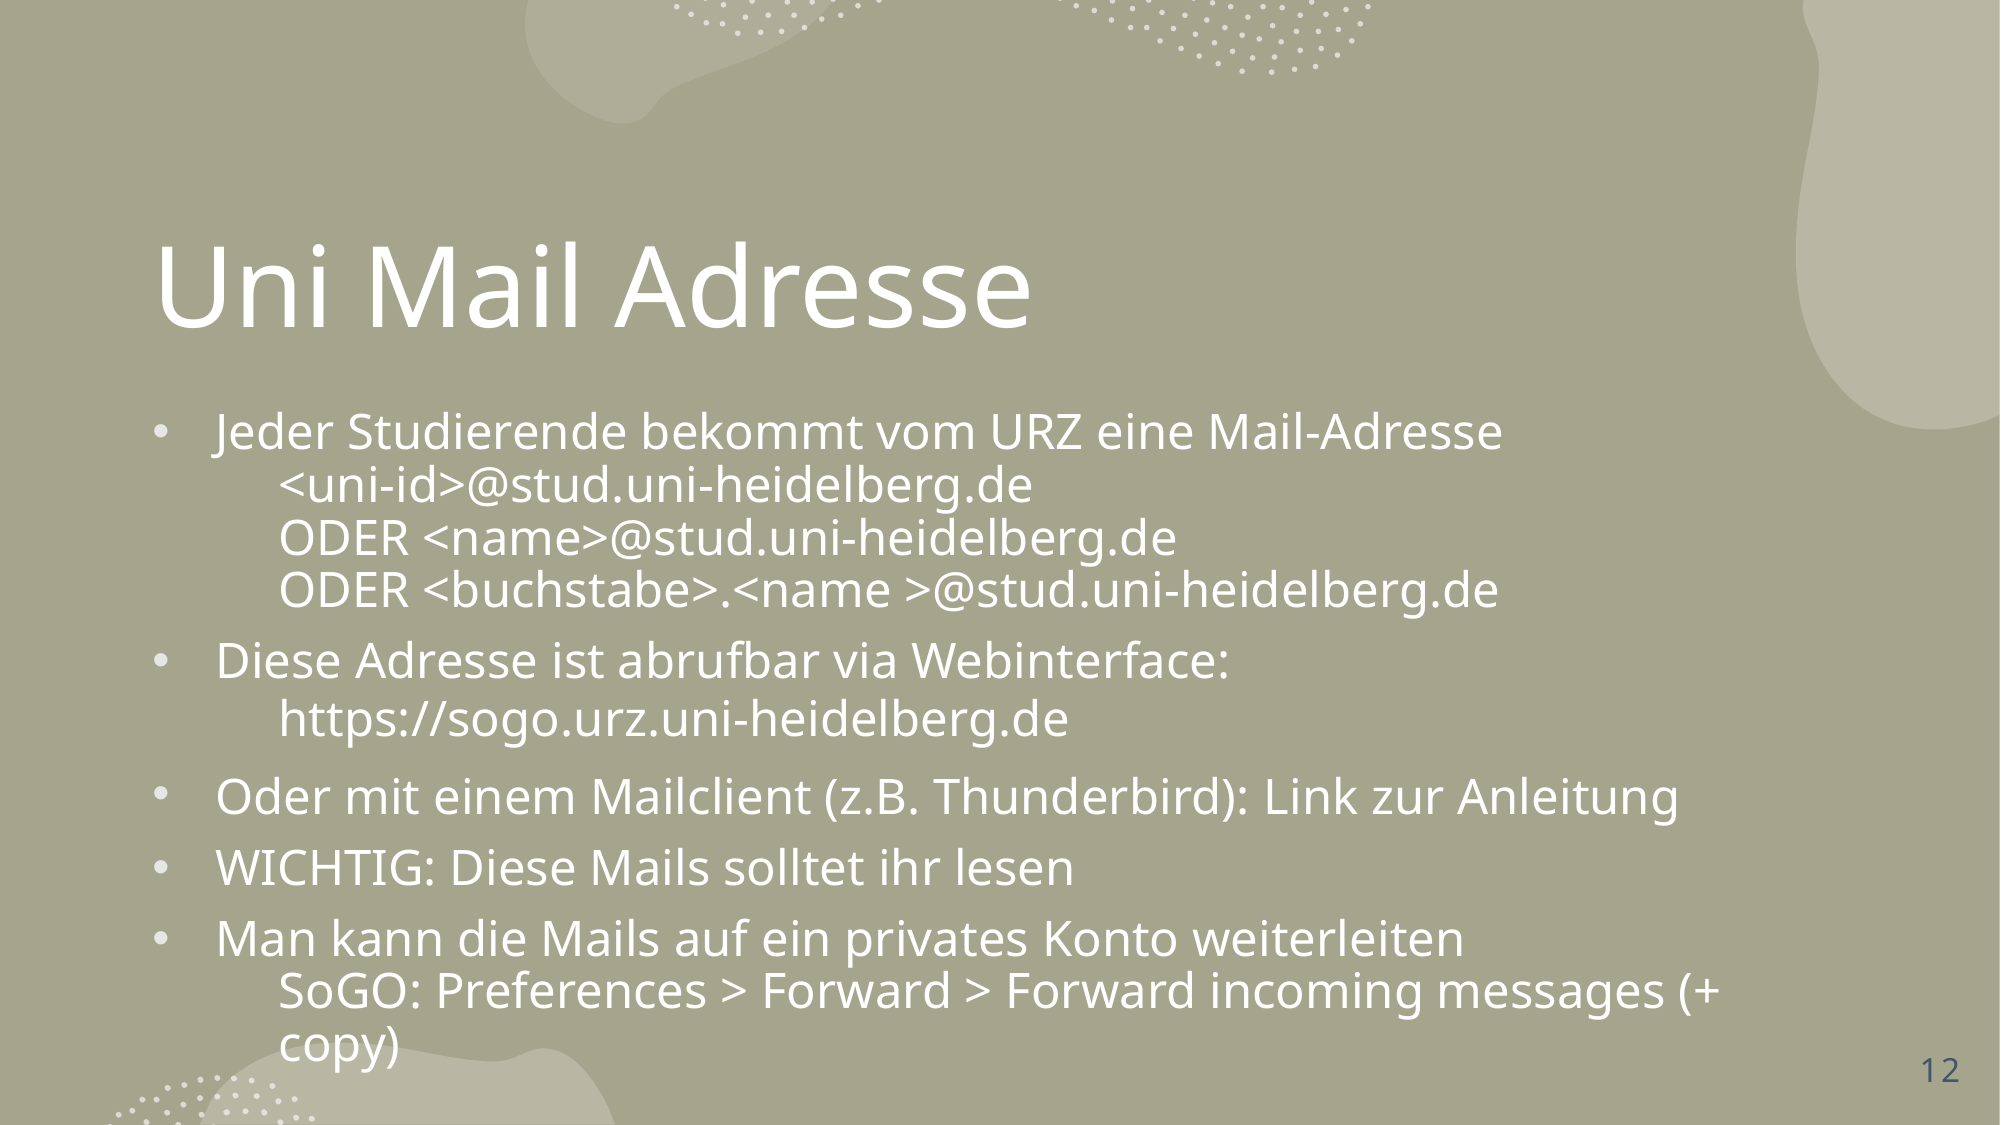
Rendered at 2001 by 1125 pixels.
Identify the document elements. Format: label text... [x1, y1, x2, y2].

list Jeder Studierende bekommt vom URZ eine Mail-Adresse <uni-id>@stud.uni-heidelberg.de ODER <name>@stud.uni-heidelberg.de ODER <buchstabe>.<name >@stud.uni-heidelberg.de Diese Adresse ist abrufbar via Webinterface: https://sogo.urz.uni-heidelberg.de Oder mit einem Mailclient (z.B. Thunderbird): Link zur Anleitung WICHTIG: Diese Mails solltet ihr lesen Man kann die Mails auf ein privates Konto weiterleiten SoGO: Preferences > Forward > Forward incoming messages (+ copy) [137, 399, 1863, 1085]
text_box [1887, 1019, 1993, 1125]
title Uni Mail Adresse [137, 182, 1863, 399]
